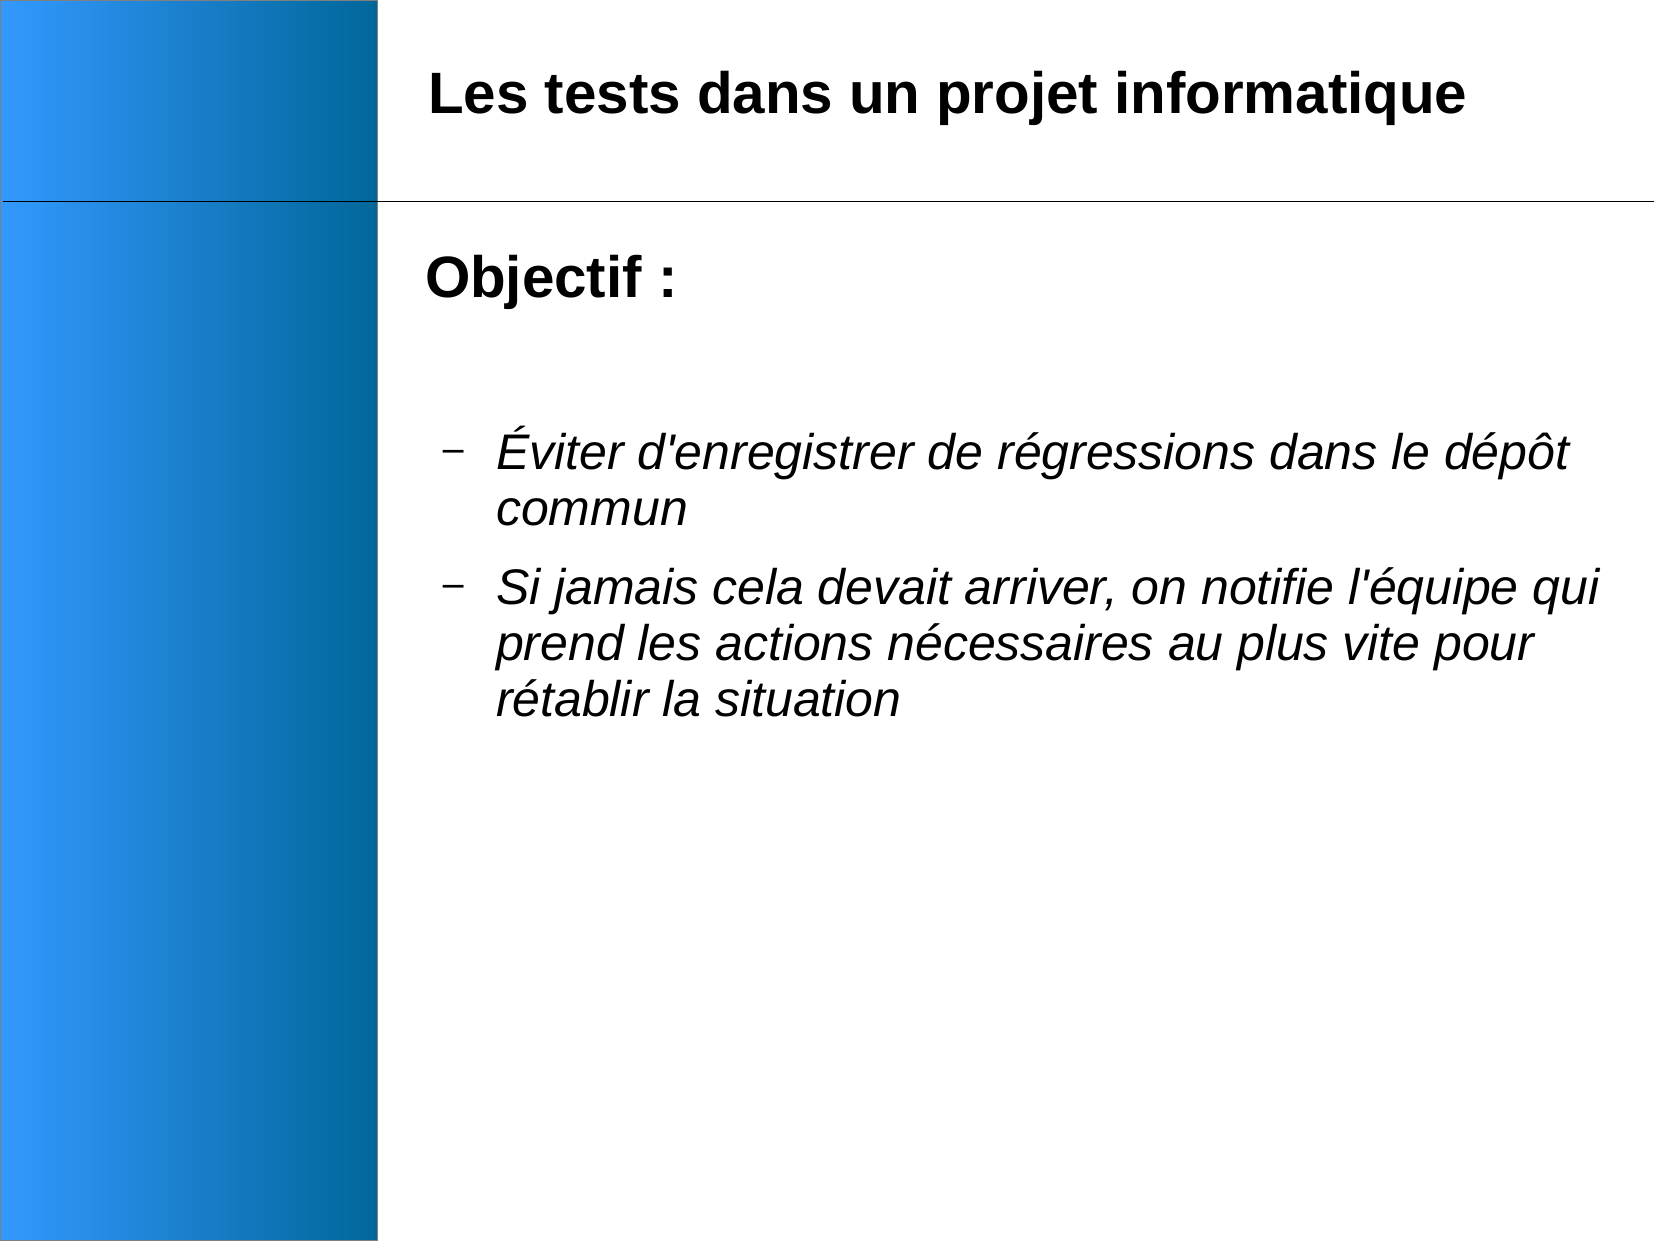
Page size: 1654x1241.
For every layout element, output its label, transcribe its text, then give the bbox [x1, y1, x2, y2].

text_box Les tests dans un projet informatique [413, 53, 1607, 201]
list Objectif : Éviter d'enregistrer de régressions dans le dépôt commun Si jamais cela devait arriver, on notifie l'équipe qui prend les actions nécessaires au plus vite pour rétablir la situation [354, 244, 1607, 1241]
text_box [0, 0, 378, 1241]
